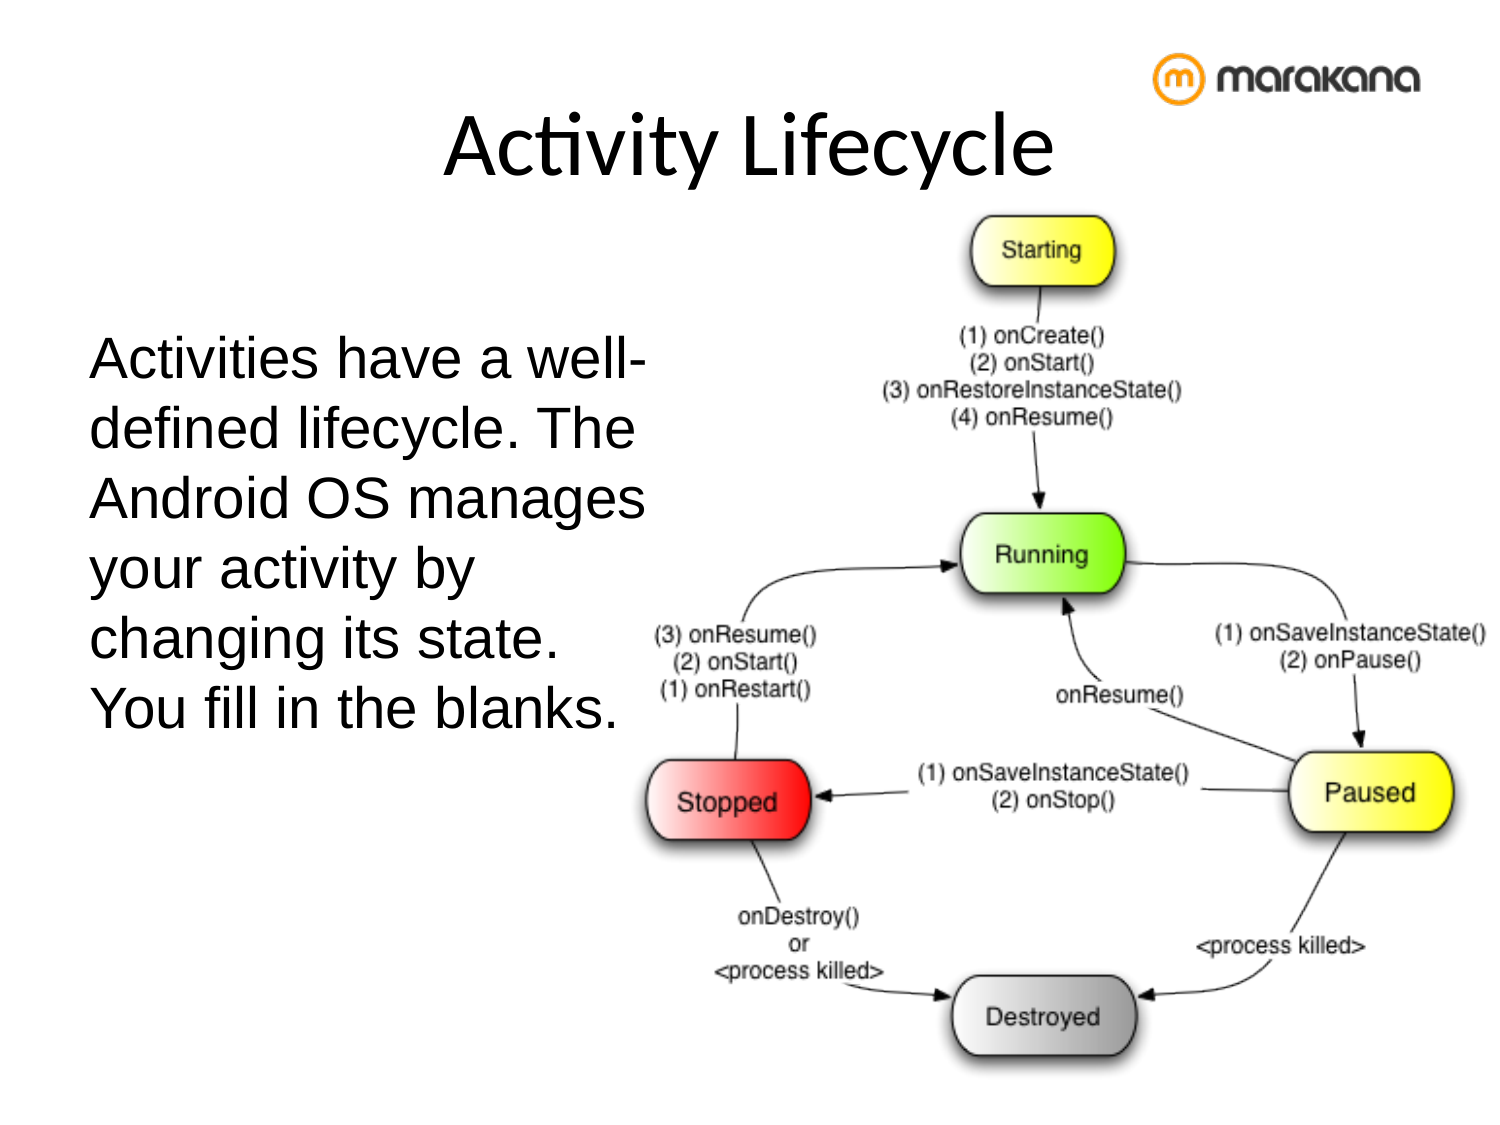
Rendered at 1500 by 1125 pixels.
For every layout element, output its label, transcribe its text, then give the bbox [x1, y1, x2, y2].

title Activity Lifecycle [75, 45, 1425, 233]
picture [624, 202, 1500, 1084]
text_box Activities have a well-defined lifecycle. The Android OS manages your activity by changing its state. You fill in the blanks. [74, 312, 675, 748]
